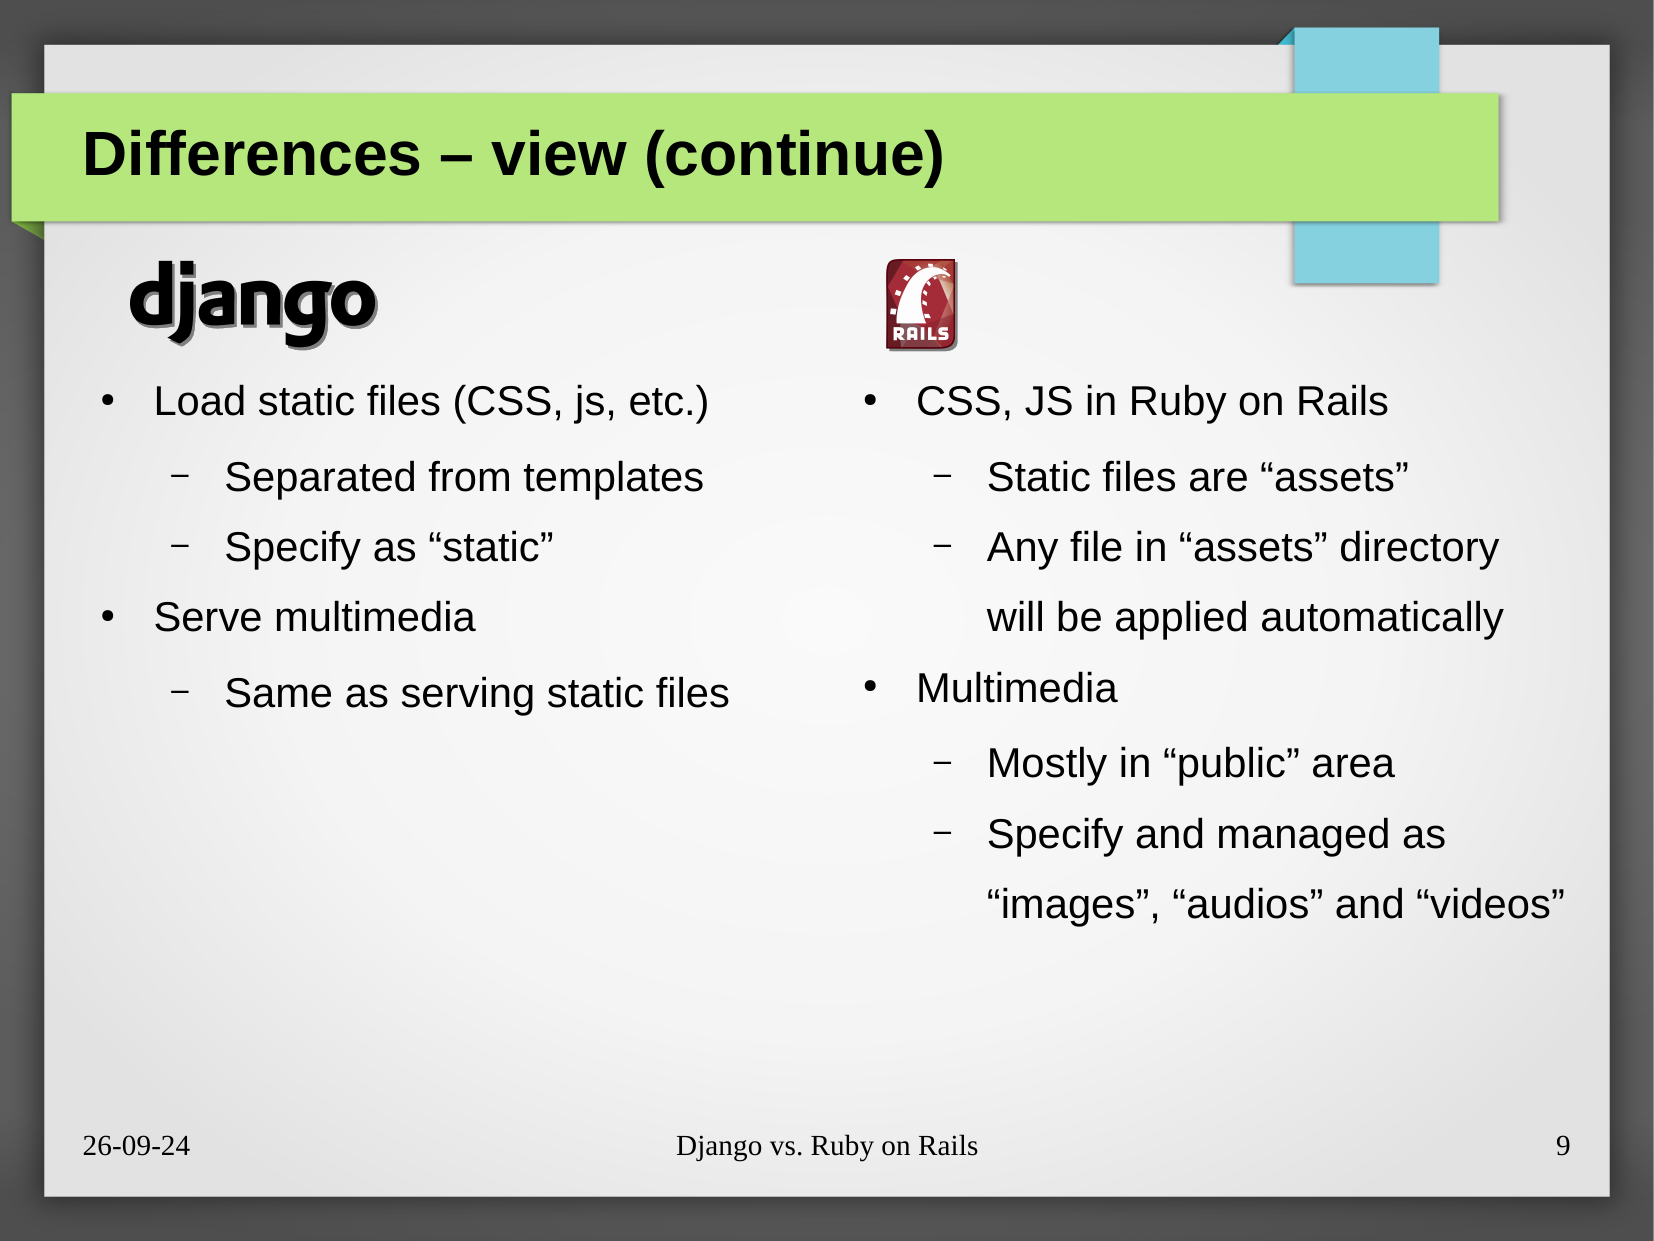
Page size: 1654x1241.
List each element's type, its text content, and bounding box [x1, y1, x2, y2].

list Load static files (CSS, js, etc.) Separated from templates Specify as “static” Serve multimedia Same as serving static files [82, 377, 809, 1098]
list CSS, JS in Ruby on Rails Static files are “assets” Any file in “assets” directory will be applied automatically Multimedia Mostly in “public” area Specify and managed as “images”, “audios” and “videos” [845, 377, 1572, 1098]
title Differences – view (continue) [82, 94, 1264, 213]
picture [0, 0, 1654, 1241]
